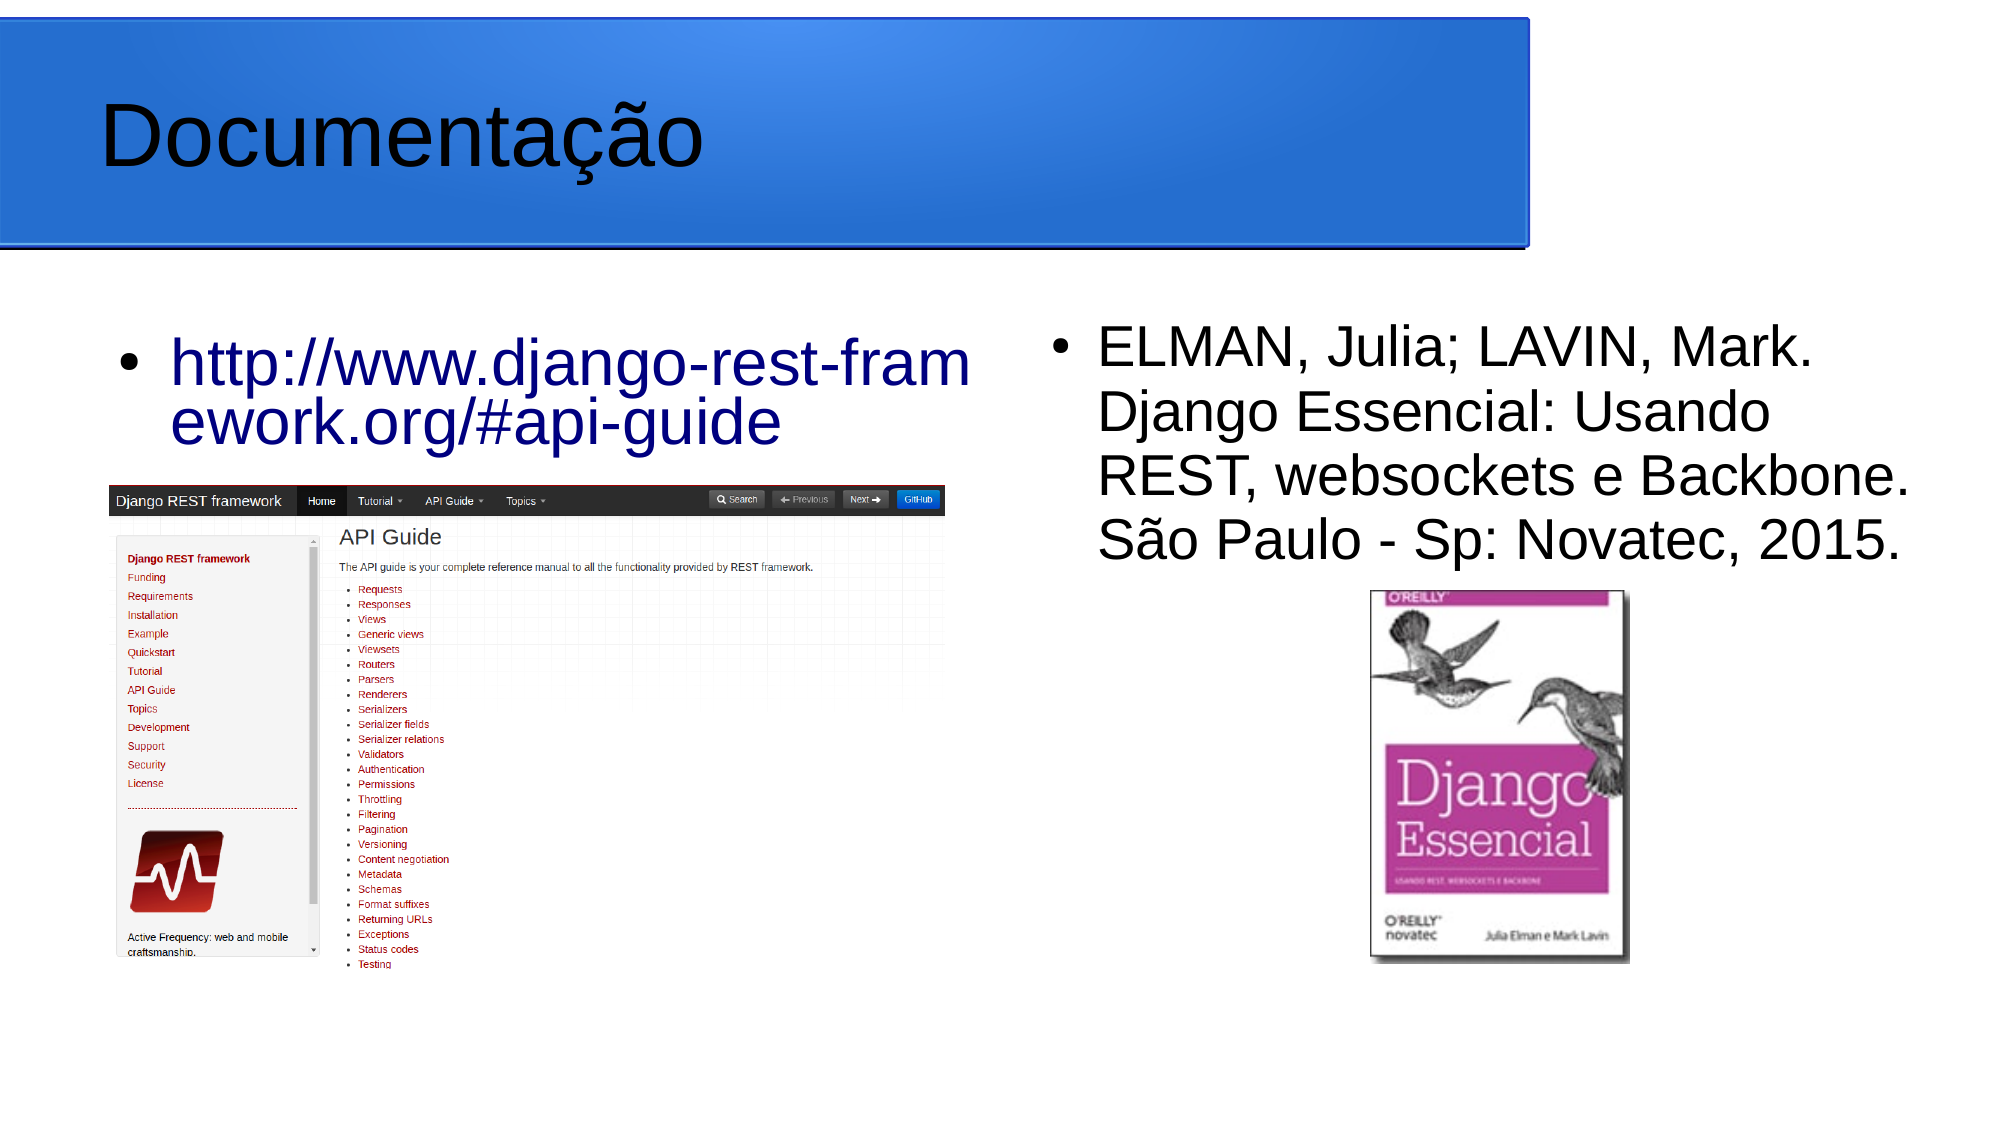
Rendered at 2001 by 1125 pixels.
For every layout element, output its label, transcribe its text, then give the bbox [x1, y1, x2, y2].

picture [109, 485, 945, 969]
list ELMAN, Julia; LAVIN, Mark. Django Essencial: Usando REST, websockets e Backbone. São Paulo - Sp: Novatec, 2015. [1035, 314, 1914, 626]
title Documentação [99, 42, 1493, 229]
picture [1370, 590, 1630, 964]
list http://www.django-rest-framework.org/#api-guide [99, 326, 979, 638]
